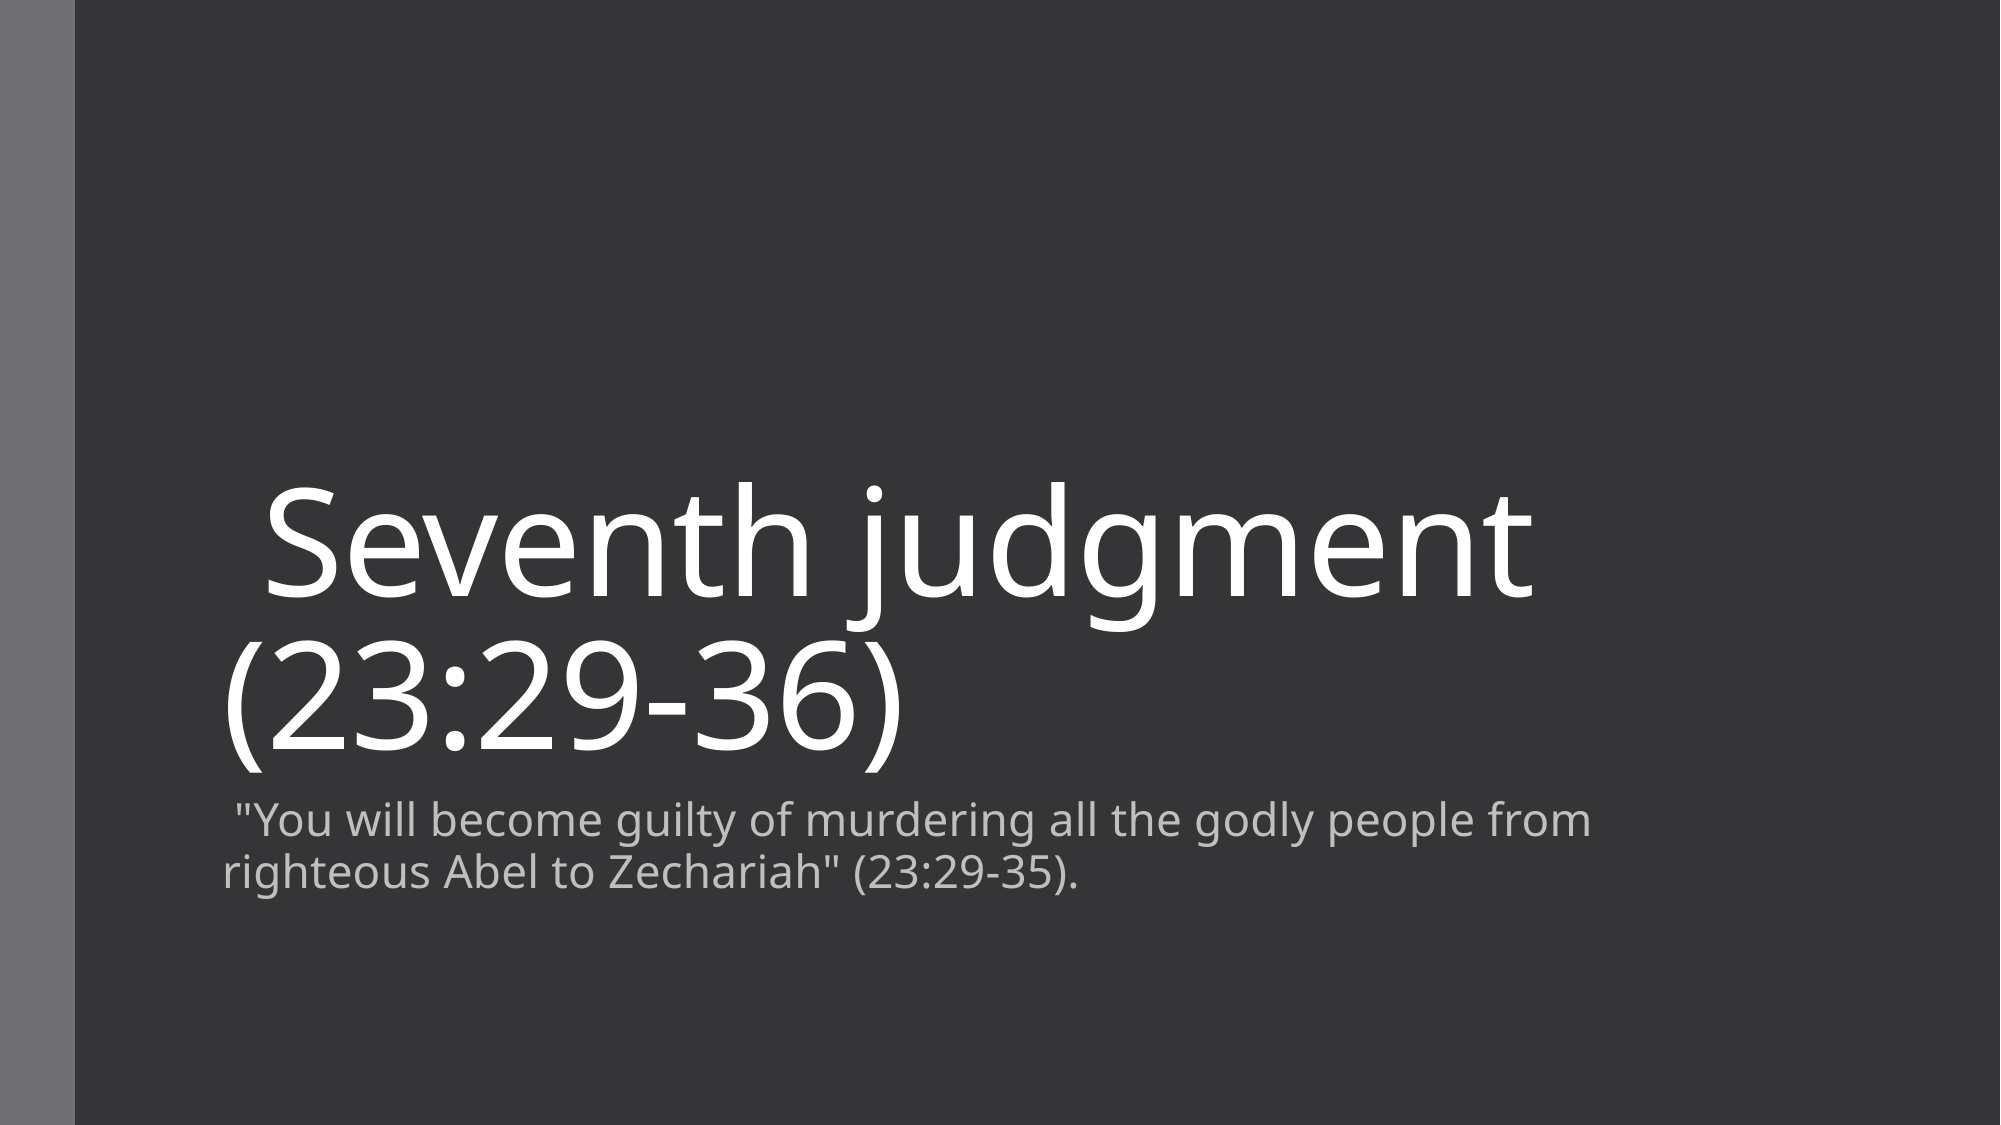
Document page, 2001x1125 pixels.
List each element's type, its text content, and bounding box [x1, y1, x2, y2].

subtitle "You will become guilty of murdering all the godly people from righteous Abel to Zechariah" (23:29-35). [206, 787, 1752, 1066]
title Seventh judgment (23:29-36) [206, 124, 1752, 787]
